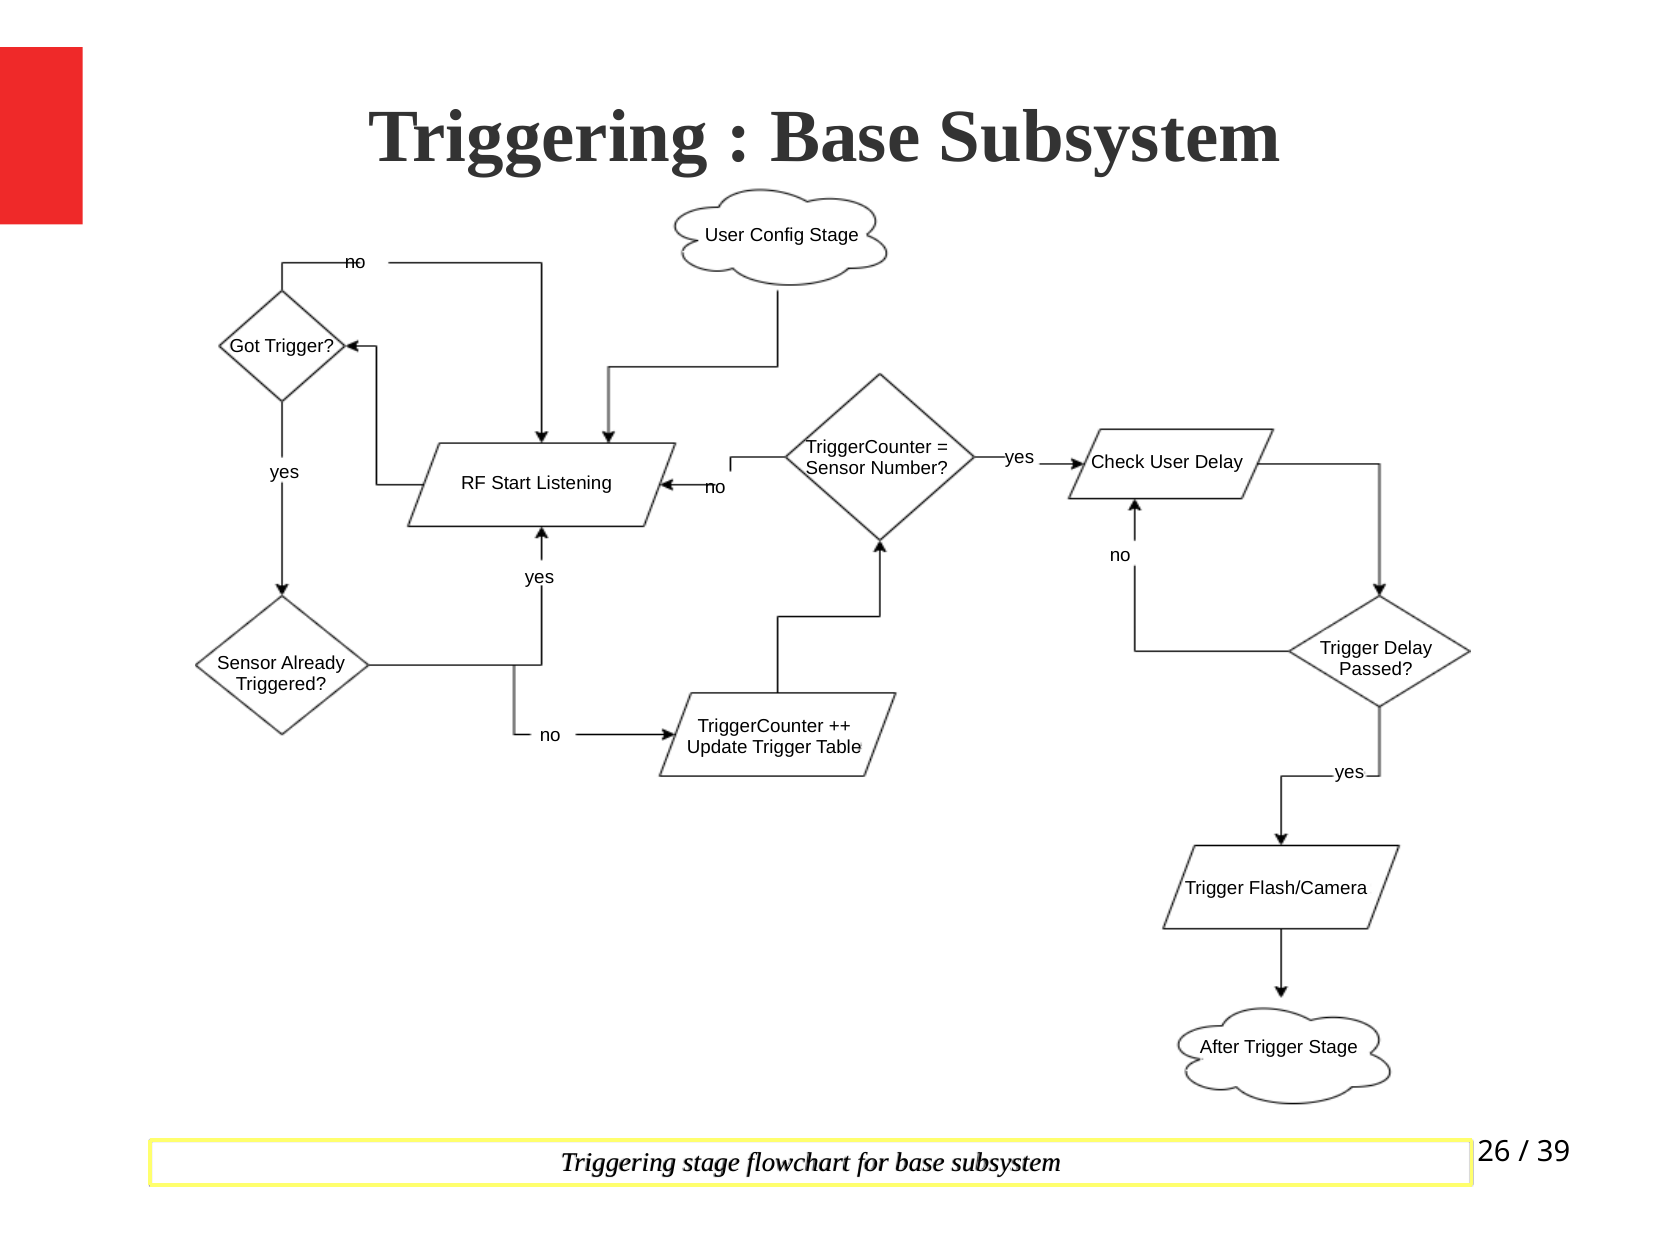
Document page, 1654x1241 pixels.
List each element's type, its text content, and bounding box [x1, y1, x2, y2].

text_box User Config Stage [690, 216, 874, 253]
text_box yes [1320, 735, 1381, 811]
text_box no [330, 225, 421, 301]
text_box no [1095, 525, 1186, 586]
text_box TriggerCounter = Sensor Number? [790, 429, 963, 487]
text_box yes [990, 435, 1066, 481]
text_box yes [255, 435, 316, 511]
text_box After Trigger Stage [1185, 1029, 1373, 1066]
picture [195, 179, 1471, 1111]
text_box RF Start Listening [446, 465, 627, 501]
list Triggering stage flowchart for base subsystem [150, 1140, 1472, 1186]
text_box yes [510, 540, 571, 616]
text_box Trigger Delay Passed? [1305, 630, 1448, 687]
text_box Trigger Flash/Camera [1170, 870, 1383, 906]
title Triggering : Base Subsystem [150, 46, 1501, 226]
text_box Sensor Already Triggered? [202, 645, 361, 702]
text_box Check User Delay [1076, 444, 1258, 481]
text_box no [690, 450, 766, 526]
text_box Got Trigger? [214, 327, 350, 364]
text_box no [525, 705, 616, 766]
text_box TriggerCounter ++ Update Trigger Table [672, 708, 877, 766]
